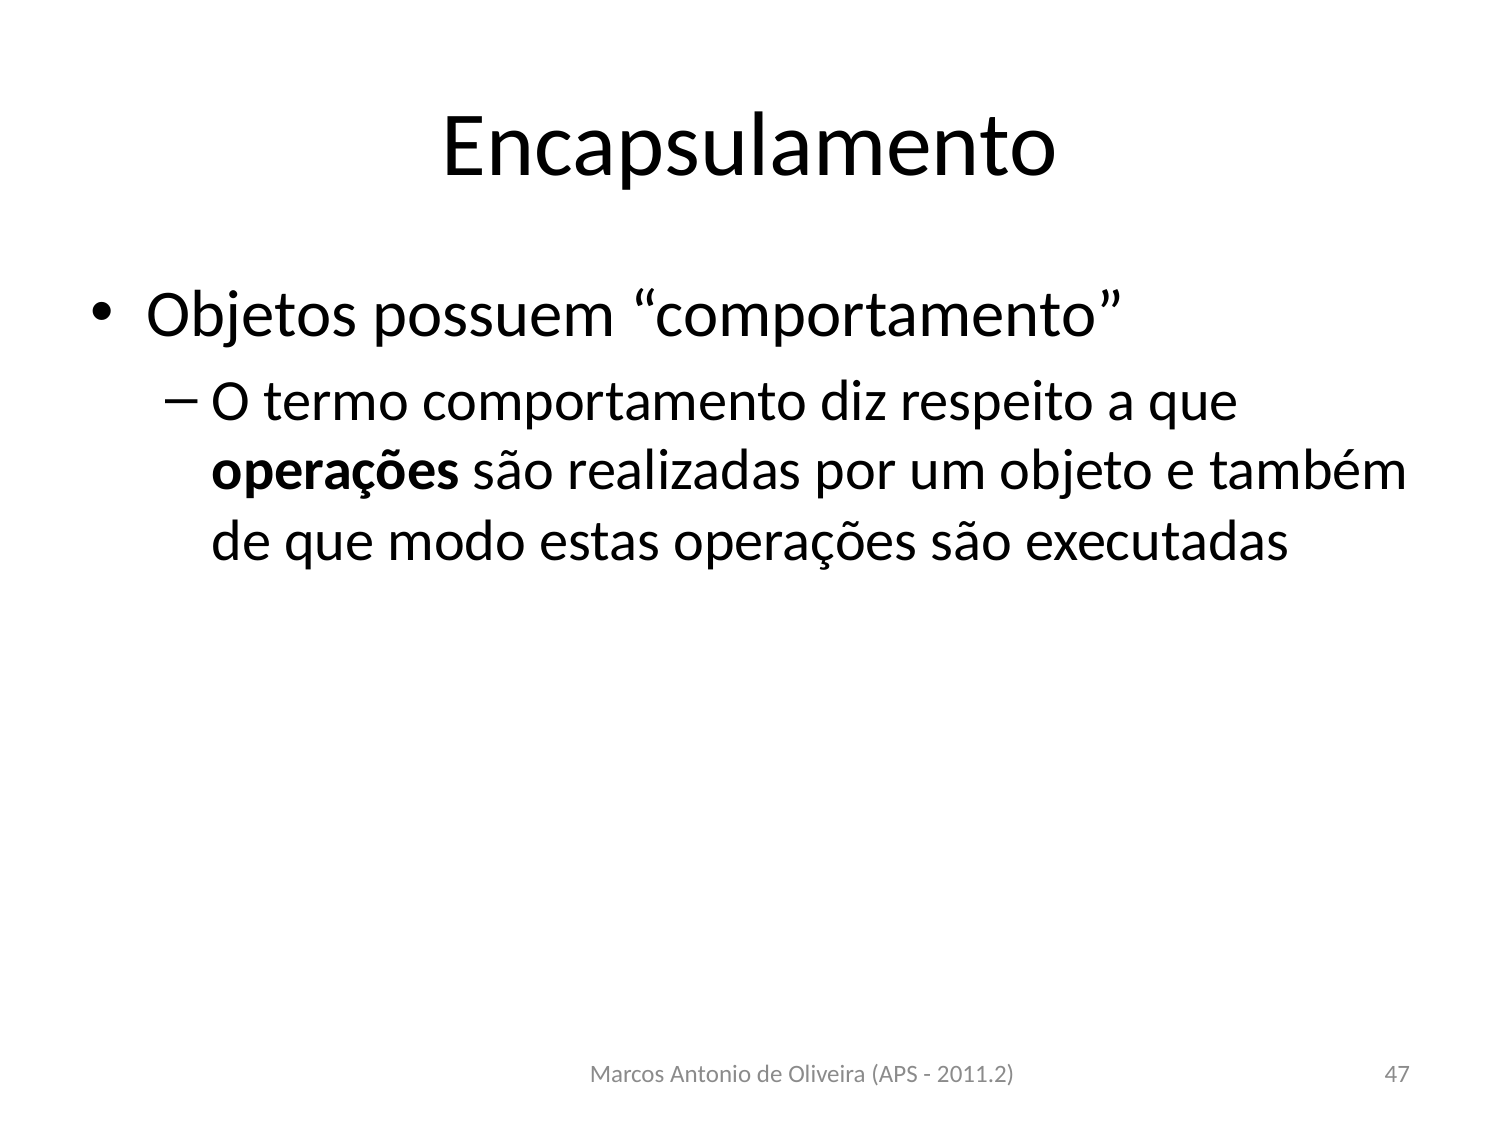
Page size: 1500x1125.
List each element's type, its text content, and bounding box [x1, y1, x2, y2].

list Objetos possuem “comportamento” O termo comportamento diz respeito a que operações são realizadas por um objeto e também de que modo estas operações são executadas [75, 262, 1425, 1005]
footer Marcos Antonio de Oliveira (APS - 2011.2) [512, 1042, 1074, 1103]
slide_number <número> [1074, 1042, 1425, 1103]
title Encapsulamento [75, 45, 1425, 233]
